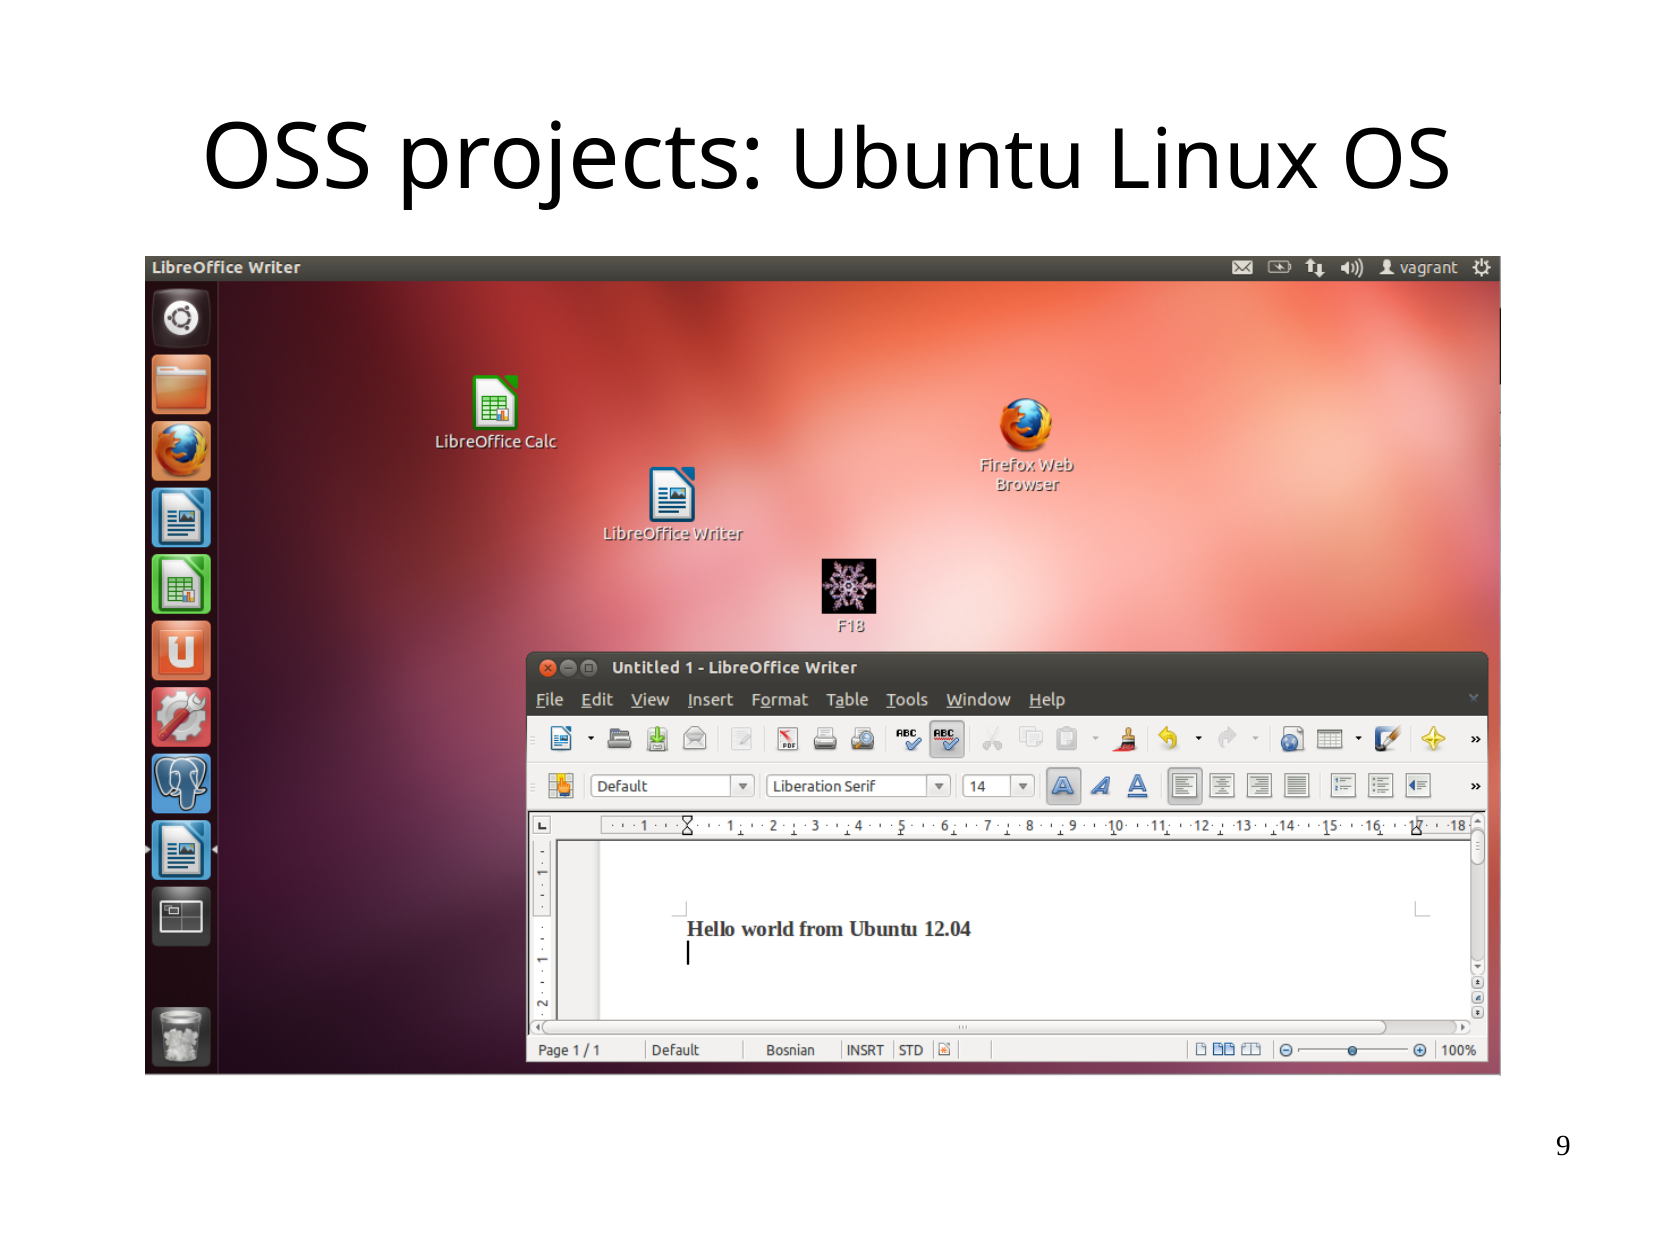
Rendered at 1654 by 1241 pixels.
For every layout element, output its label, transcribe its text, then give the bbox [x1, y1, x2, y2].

picture [145, 256, 1501, 1076]
title OSS projects: Ubuntu Linux OS [82, 49, 1571, 257]
